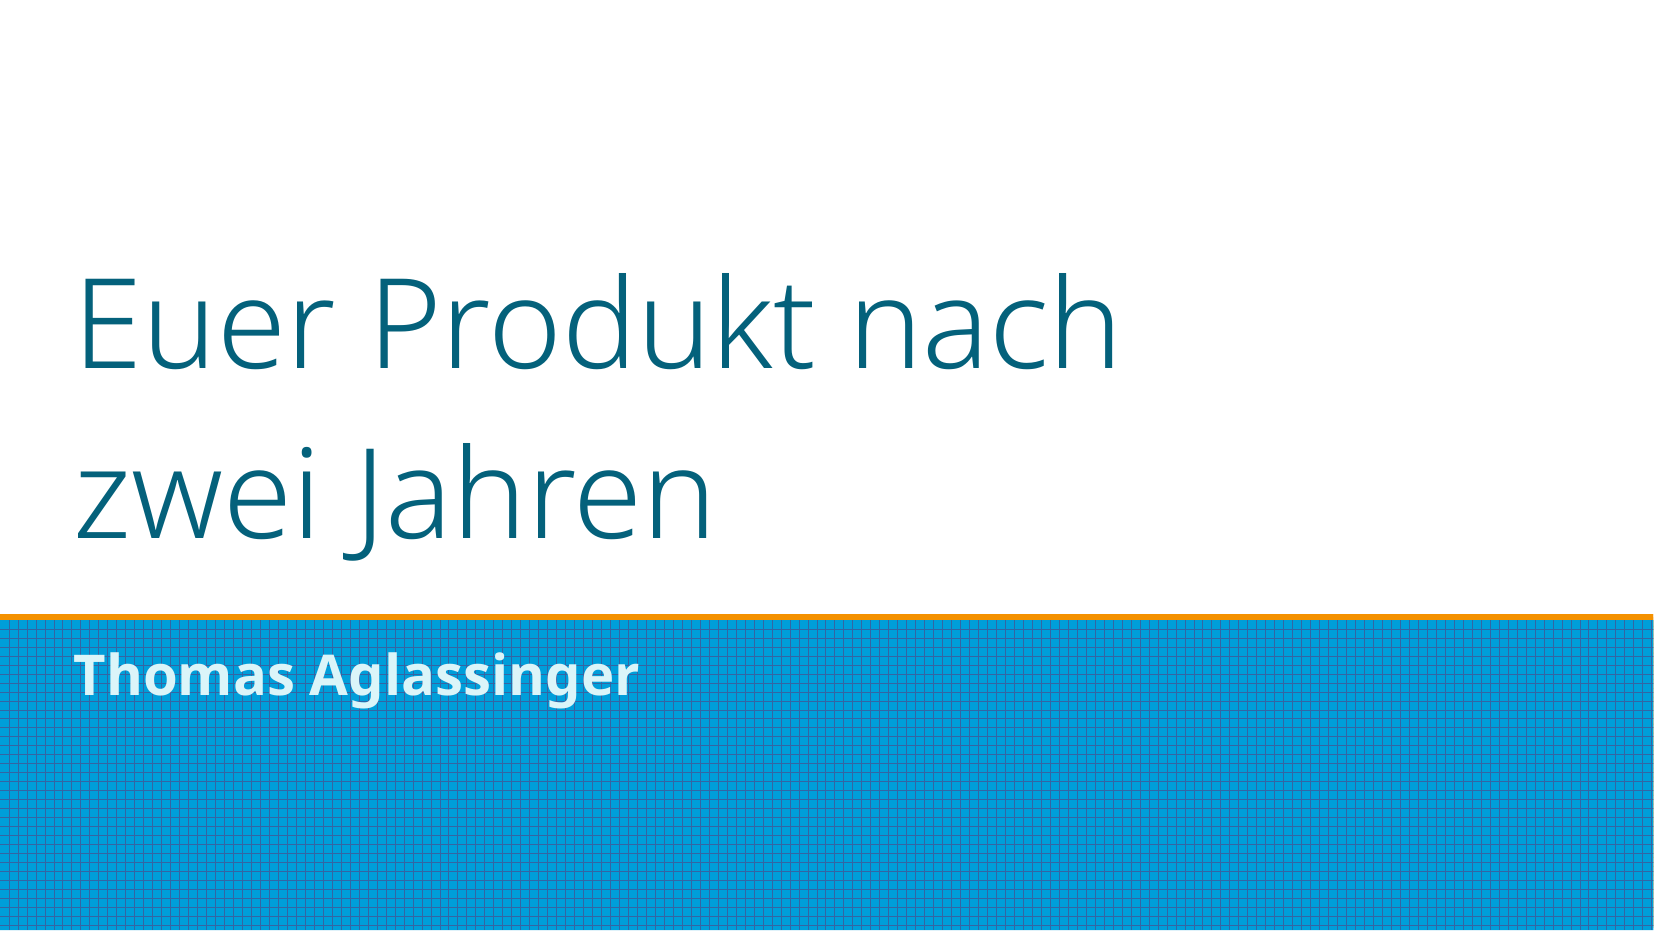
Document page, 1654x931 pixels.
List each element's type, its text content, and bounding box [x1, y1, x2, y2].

title Euer Produkt nach zwei Jahren [73, 44, 1551, 576]
subtitle Thomas Aglassinger [73, 634, 1551, 827]
